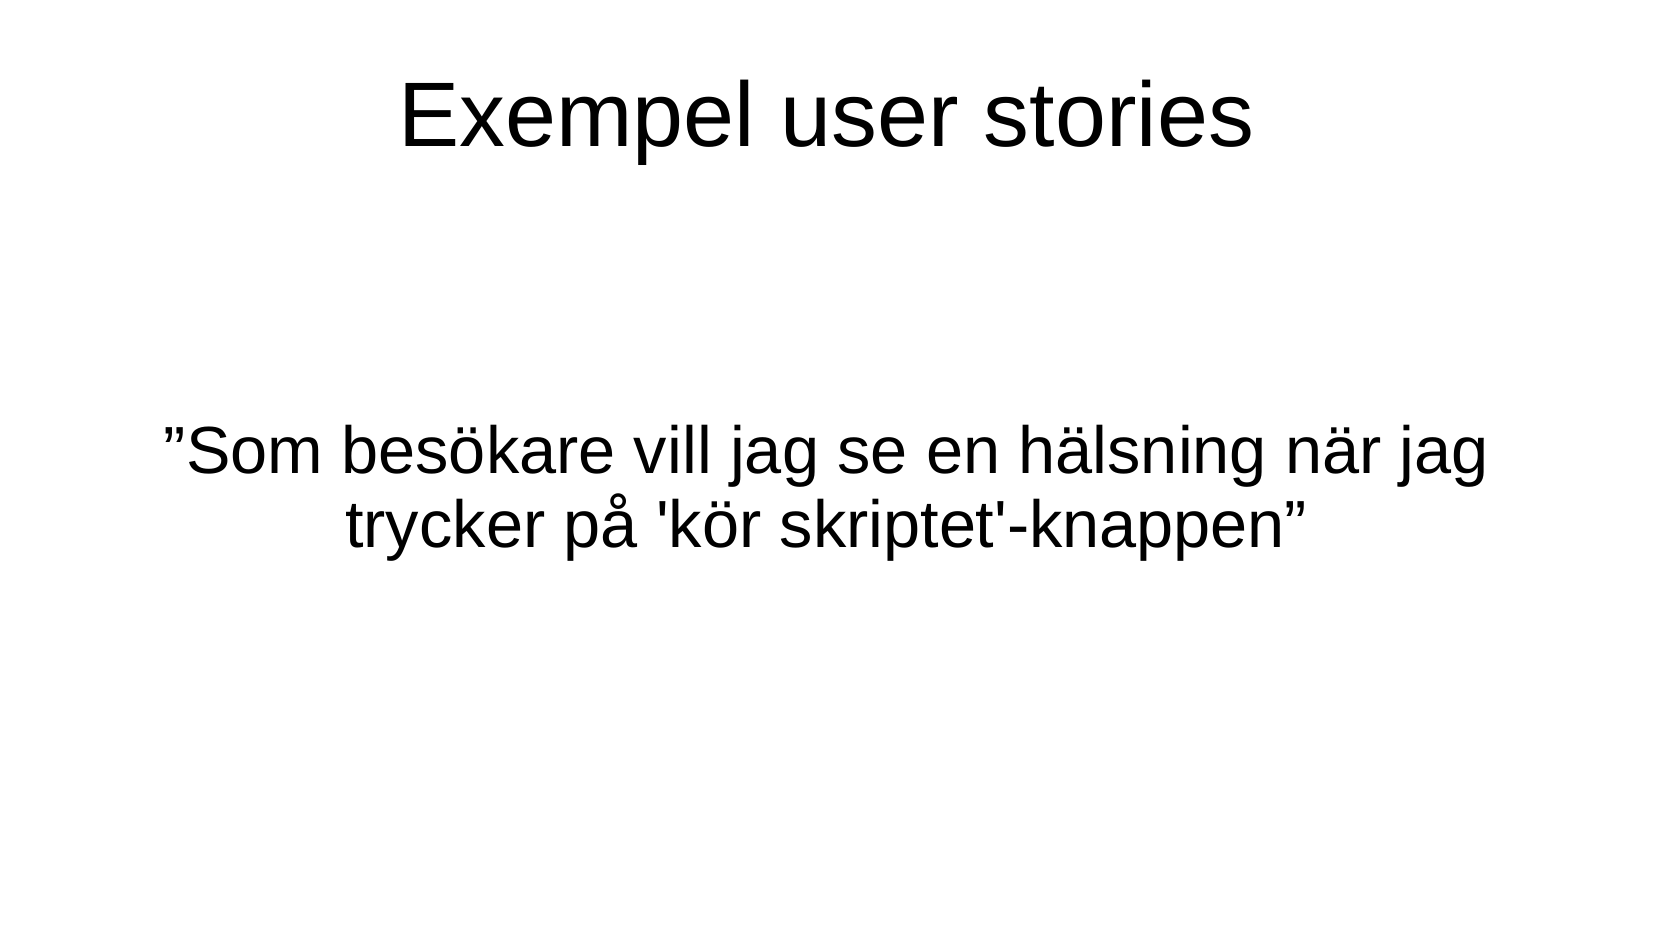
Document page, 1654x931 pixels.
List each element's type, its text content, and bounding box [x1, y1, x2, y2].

subtitle ”Som besökare vill jag se en hälsning när jag trycker på 'kör skriptet'-knappen” [82, 217, 1571, 757]
title Exempel user stories [82, 37, 1571, 193]
